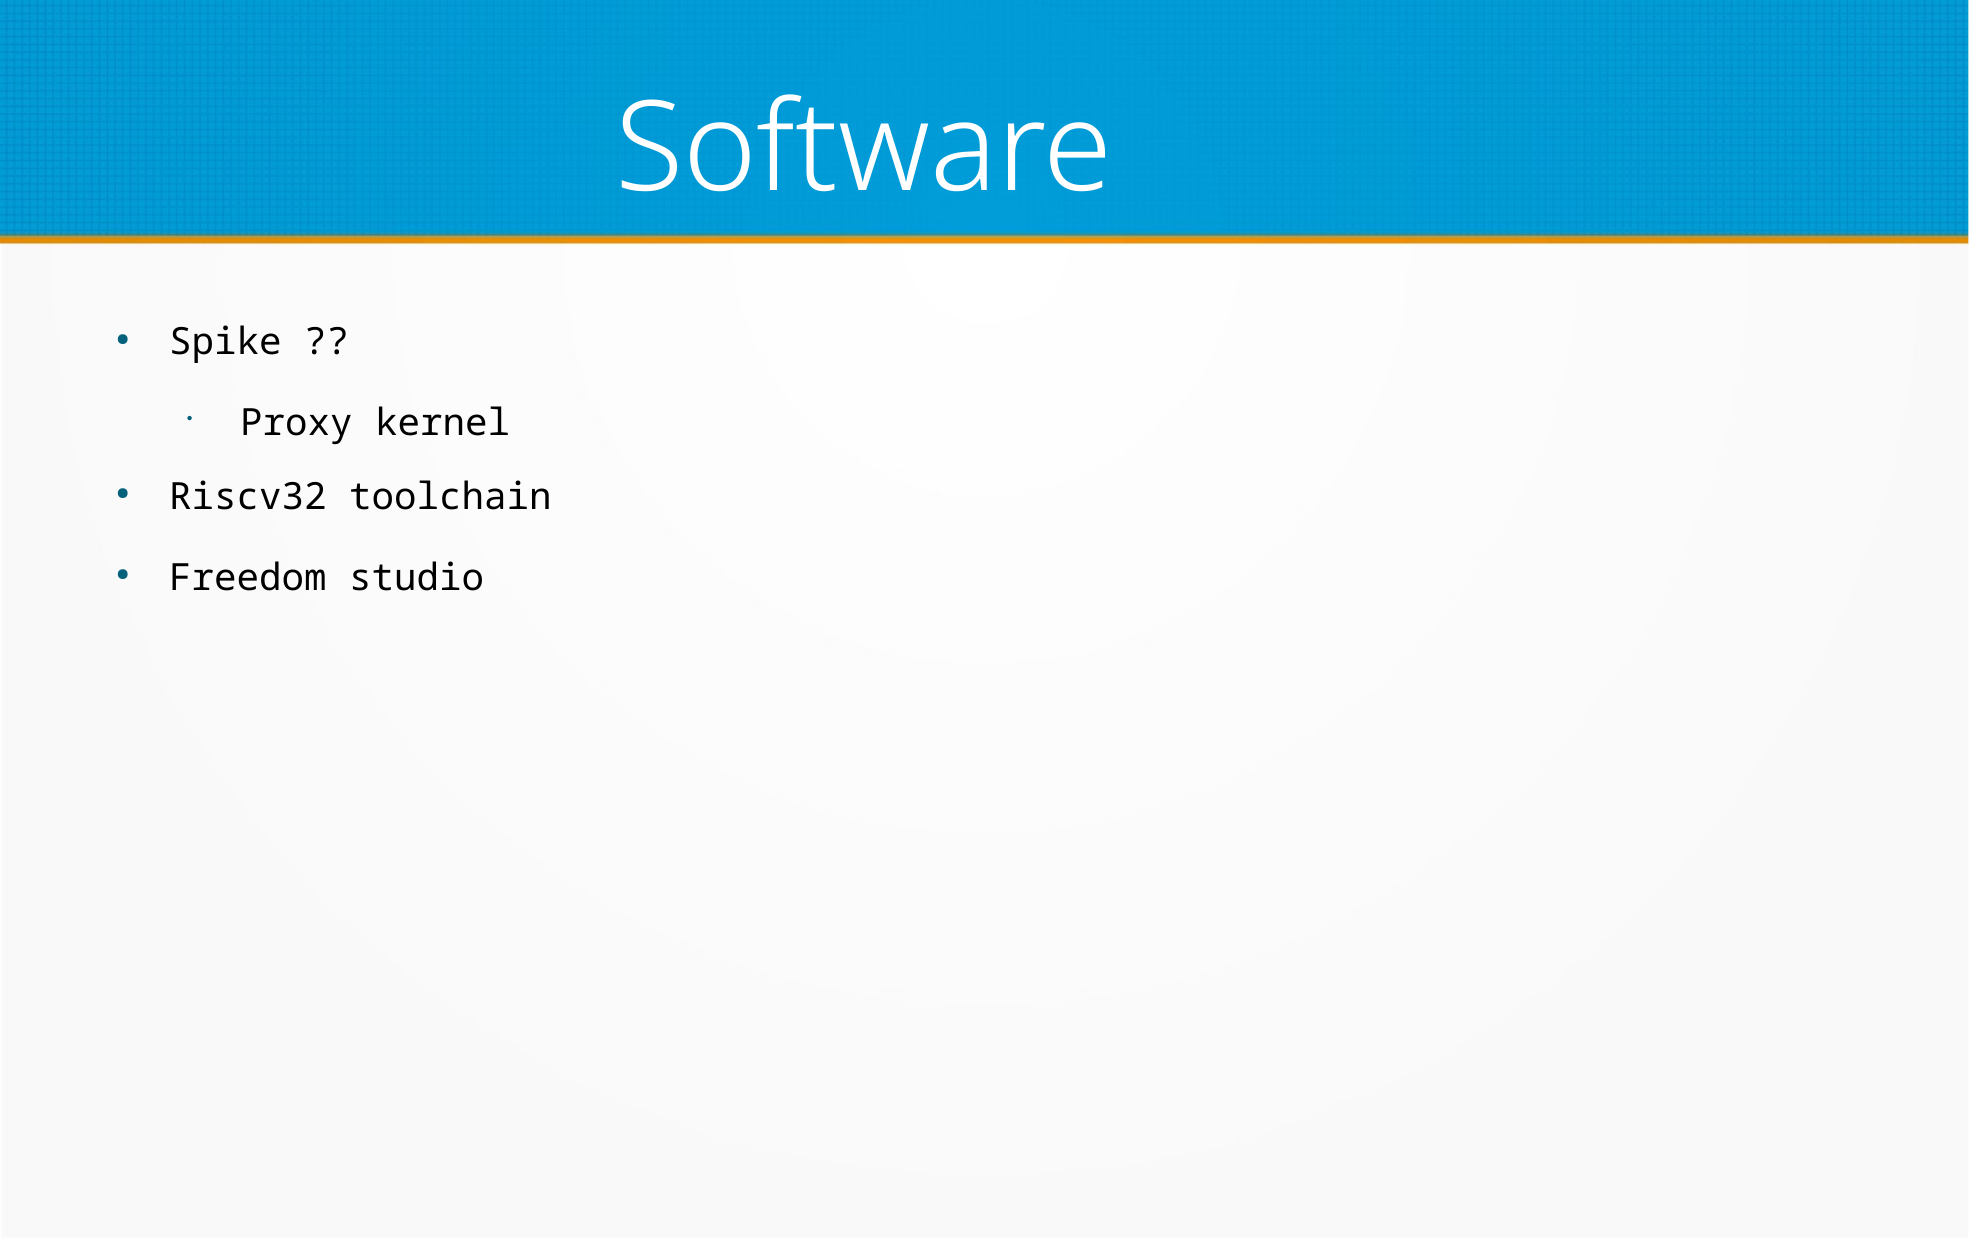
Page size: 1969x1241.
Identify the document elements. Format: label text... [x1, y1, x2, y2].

title Software [98, 19, 1870, 227]
picture [0, 233, 1969, 1241]
list Spike ?? Proxy kernel Riscv32 toolchain Freedom studio [98, 315, 1861, 1081]
